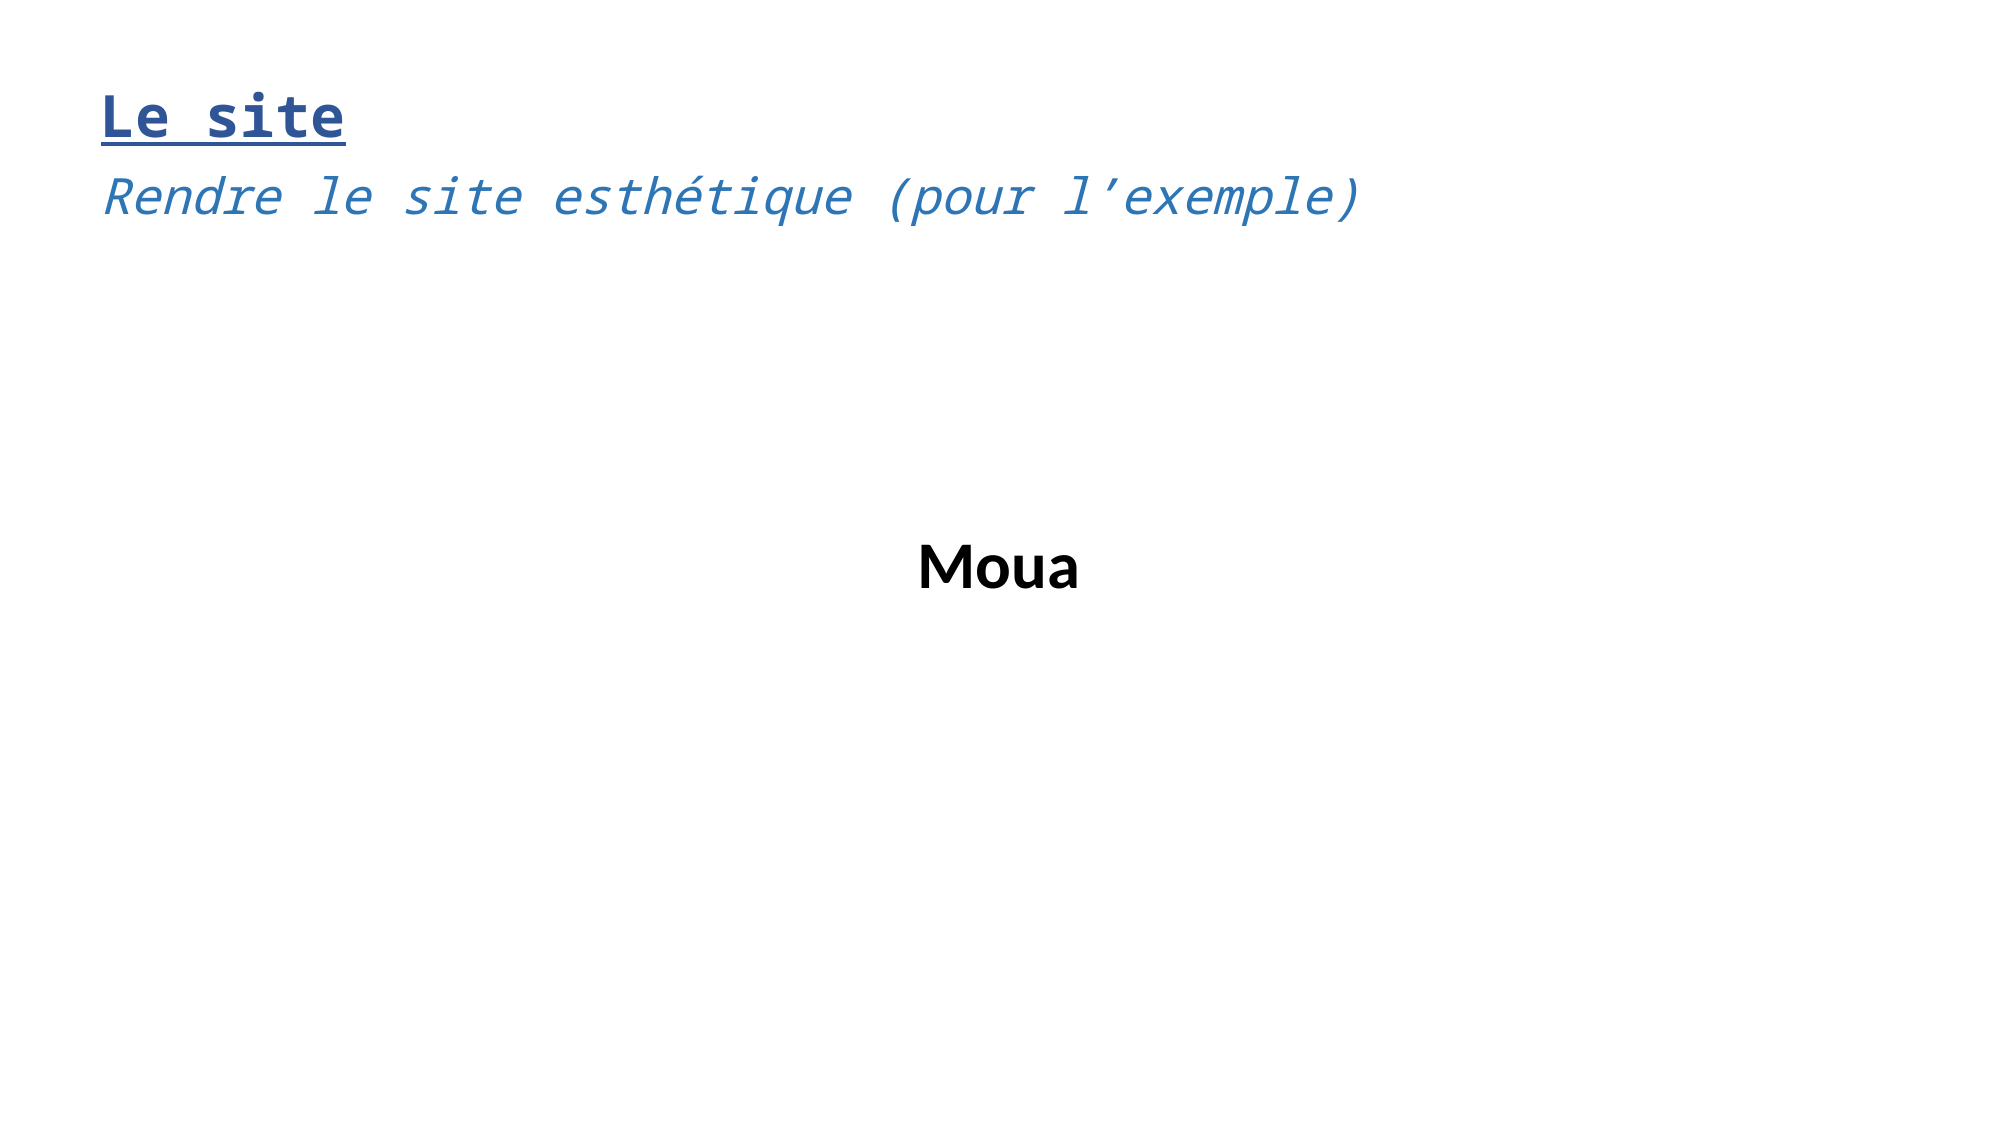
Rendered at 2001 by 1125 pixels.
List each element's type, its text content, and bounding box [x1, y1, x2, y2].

text_box Rendre le site esthétique (pour l’exemple) [85, 157, 1287, 234]
text_box Le site [85, 71, 343, 157]
text_box Moua [902, 514, 1098, 611]
